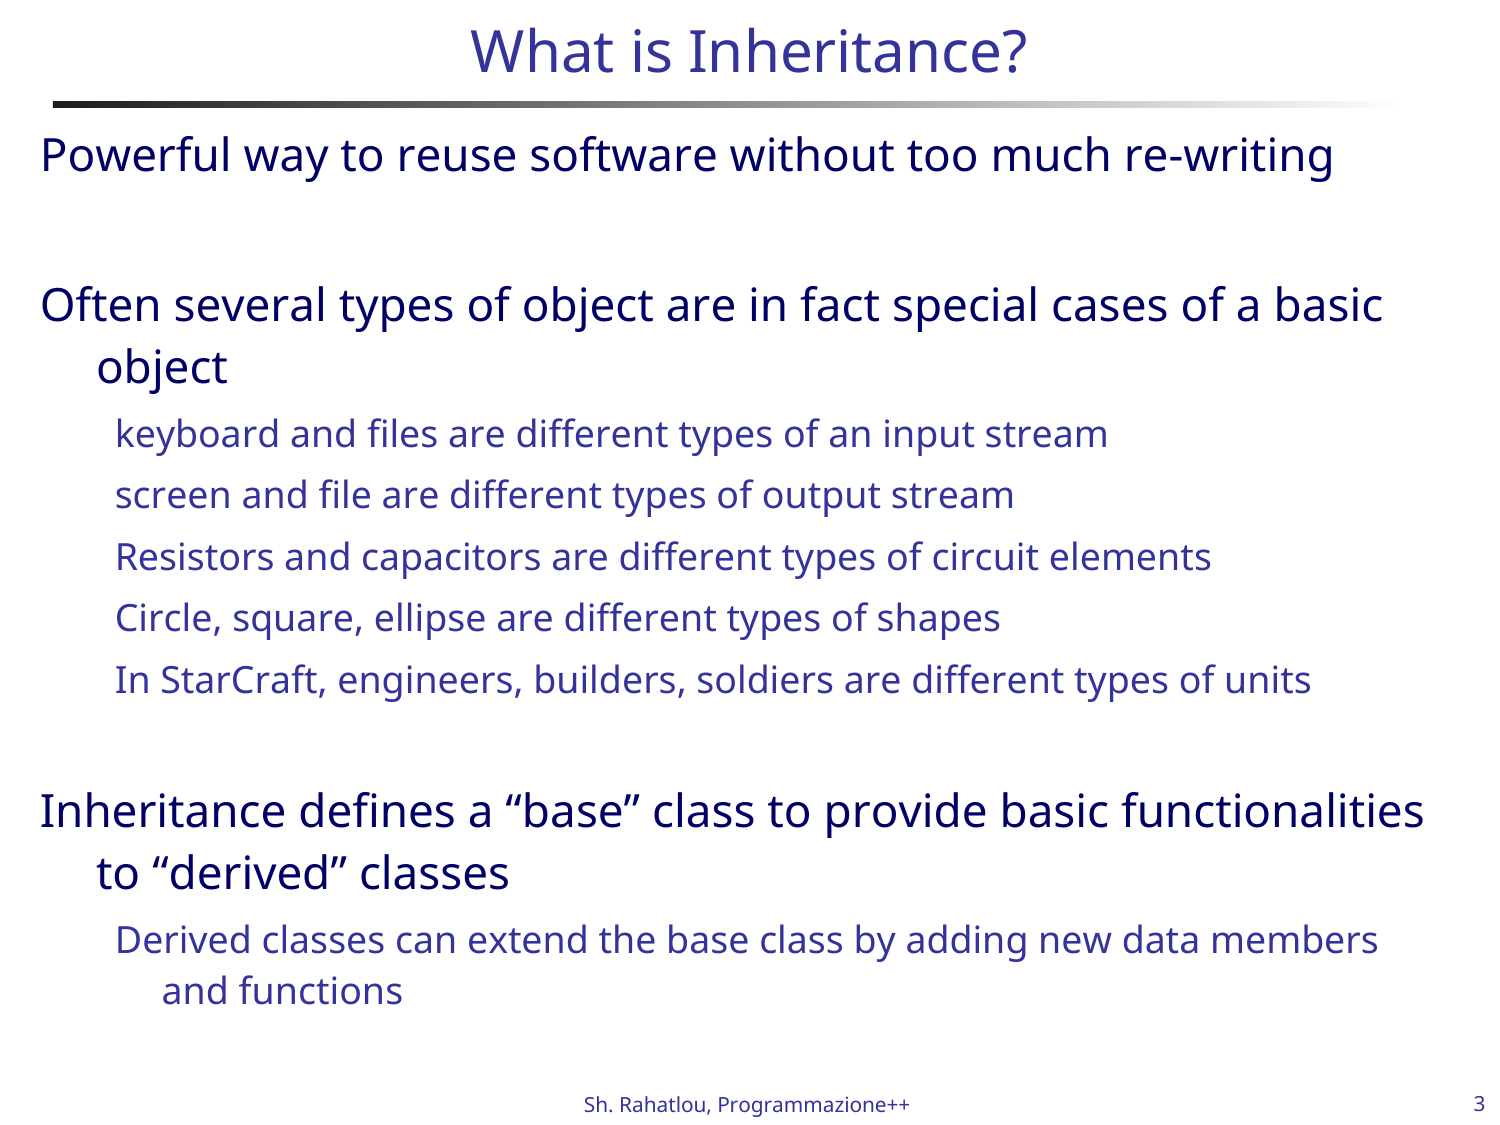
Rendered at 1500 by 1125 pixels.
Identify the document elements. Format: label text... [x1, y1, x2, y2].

title What is Inheritance? [86, 2, 1412, 103]
list Powerful way to reuse software without too much re-writing Often several types of object are in fact special cases of a basic object keyboard and files are different types of an input stream screen and file are different types of output stream Resistors and capacitors are different types of circuit elements Circle, square, ellipse are different types of shapes In StarCraft, engineers, builders, soldiers are different types of units Inheritance defines a “base” class to provide basic functionalities to “derived” classes Derived classes can extend the base class by adding new data members and functions [24, 114, 1469, 1075]
